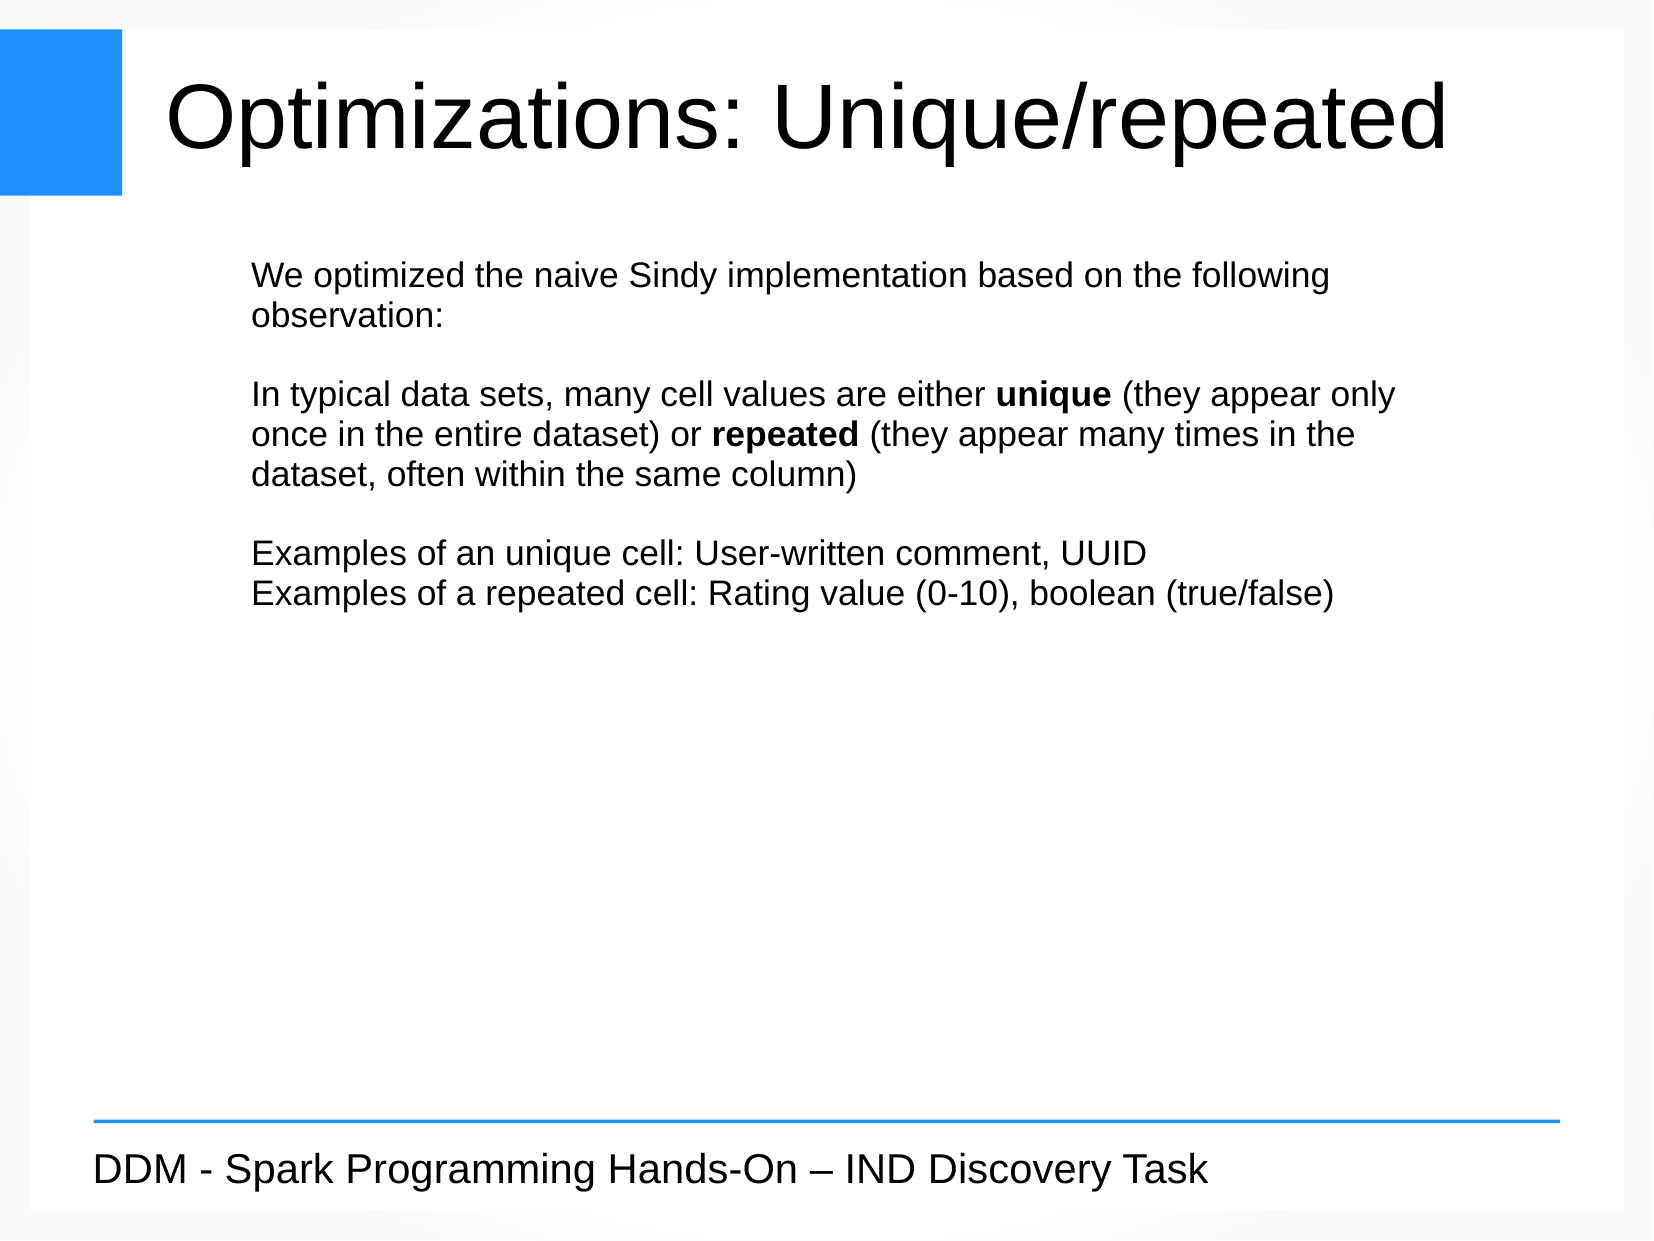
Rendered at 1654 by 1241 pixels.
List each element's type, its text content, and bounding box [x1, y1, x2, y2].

text_box DDM - Spark Programming Hands-On – IND Discovery Task [77, 1138, 1560, 1213]
text_box We optimized the naive Sindy implementation based on the following observation: In typical data sets, many cell values are either unique (they appear only once in the entire dataset) or repeated (they appear many times in the dataset, often within the same column) Examples of an unique cell: User-written comment, UUID Examples of a repeated cell: Rating value (0-10), boolean (true/false) [236, 248, 1430, 934]
title Optimizations: Unique/repeated [165, 5, 1654, 229]
